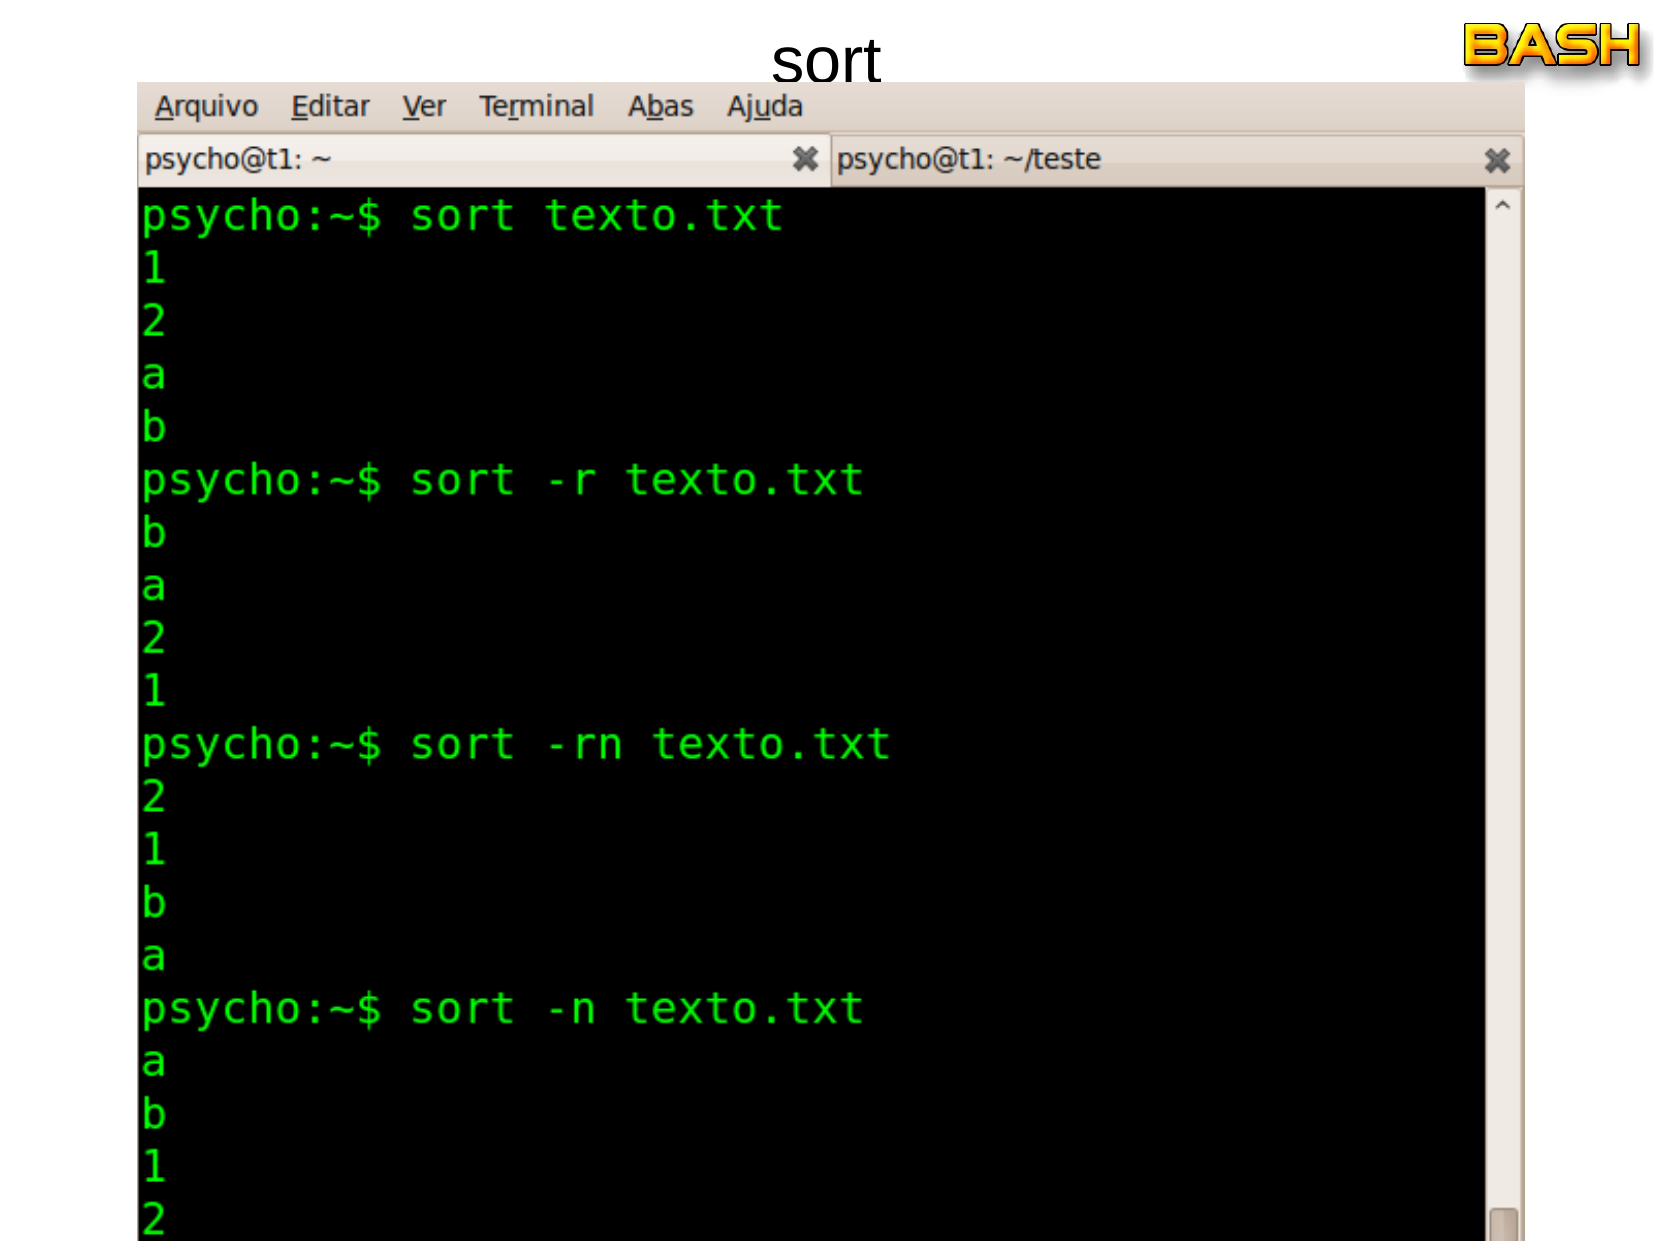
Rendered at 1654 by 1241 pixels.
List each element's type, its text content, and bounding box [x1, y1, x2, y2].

picture [137, 82, 1525, 1241]
title sort [82, 22, 1571, 98]
picture [1450, 0, 1654, 96]
